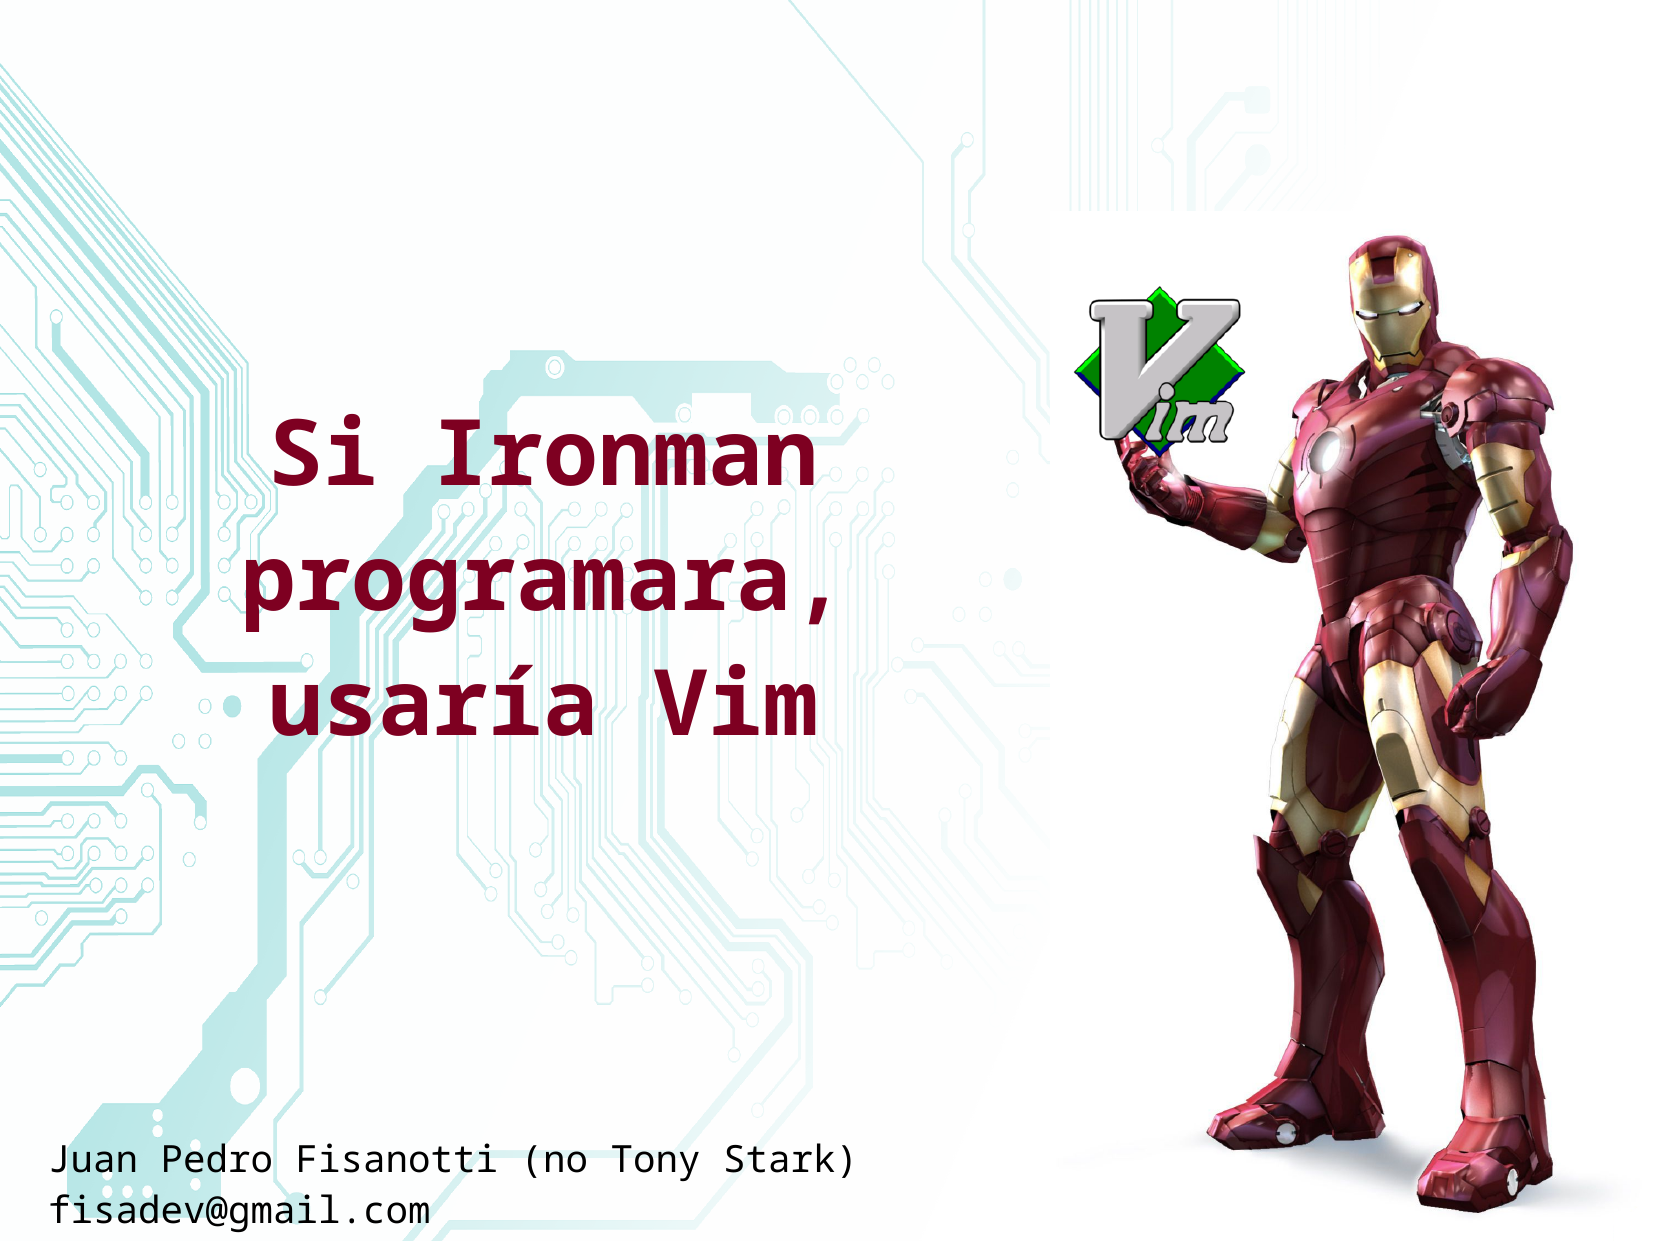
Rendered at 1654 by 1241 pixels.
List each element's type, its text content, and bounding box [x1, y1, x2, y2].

text_box Juan Pedro Fisanotti (no Tony Stark) fisadev@gmail.com [33, 1125, 946, 1230]
subtitle Si Ironman programara, usaría Vim [22, 225, 1066, 926]
picture [0, 0, 1654, 1241]
